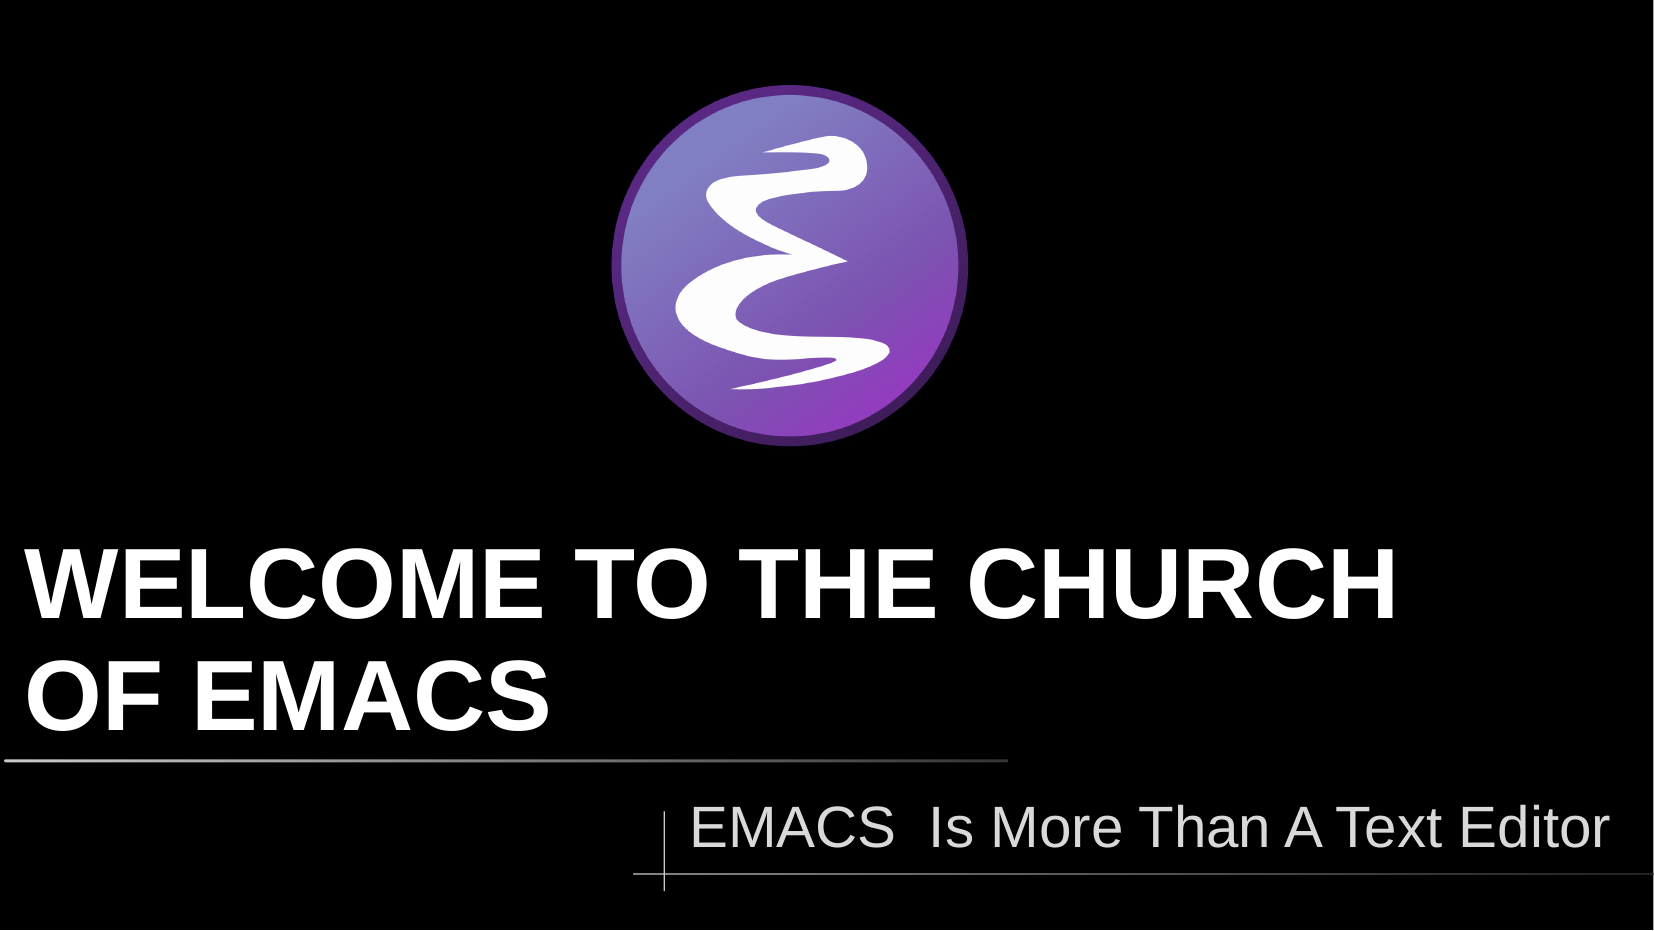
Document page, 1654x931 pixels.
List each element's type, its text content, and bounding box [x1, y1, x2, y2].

picture [600, 74, 981, 456]
title WELCOME TO THE CHURCH OF EMACS [24, 527, 1502, 753]
text_box EMACS Is More Than A Text Editor [675, 787, 1654, 860]
